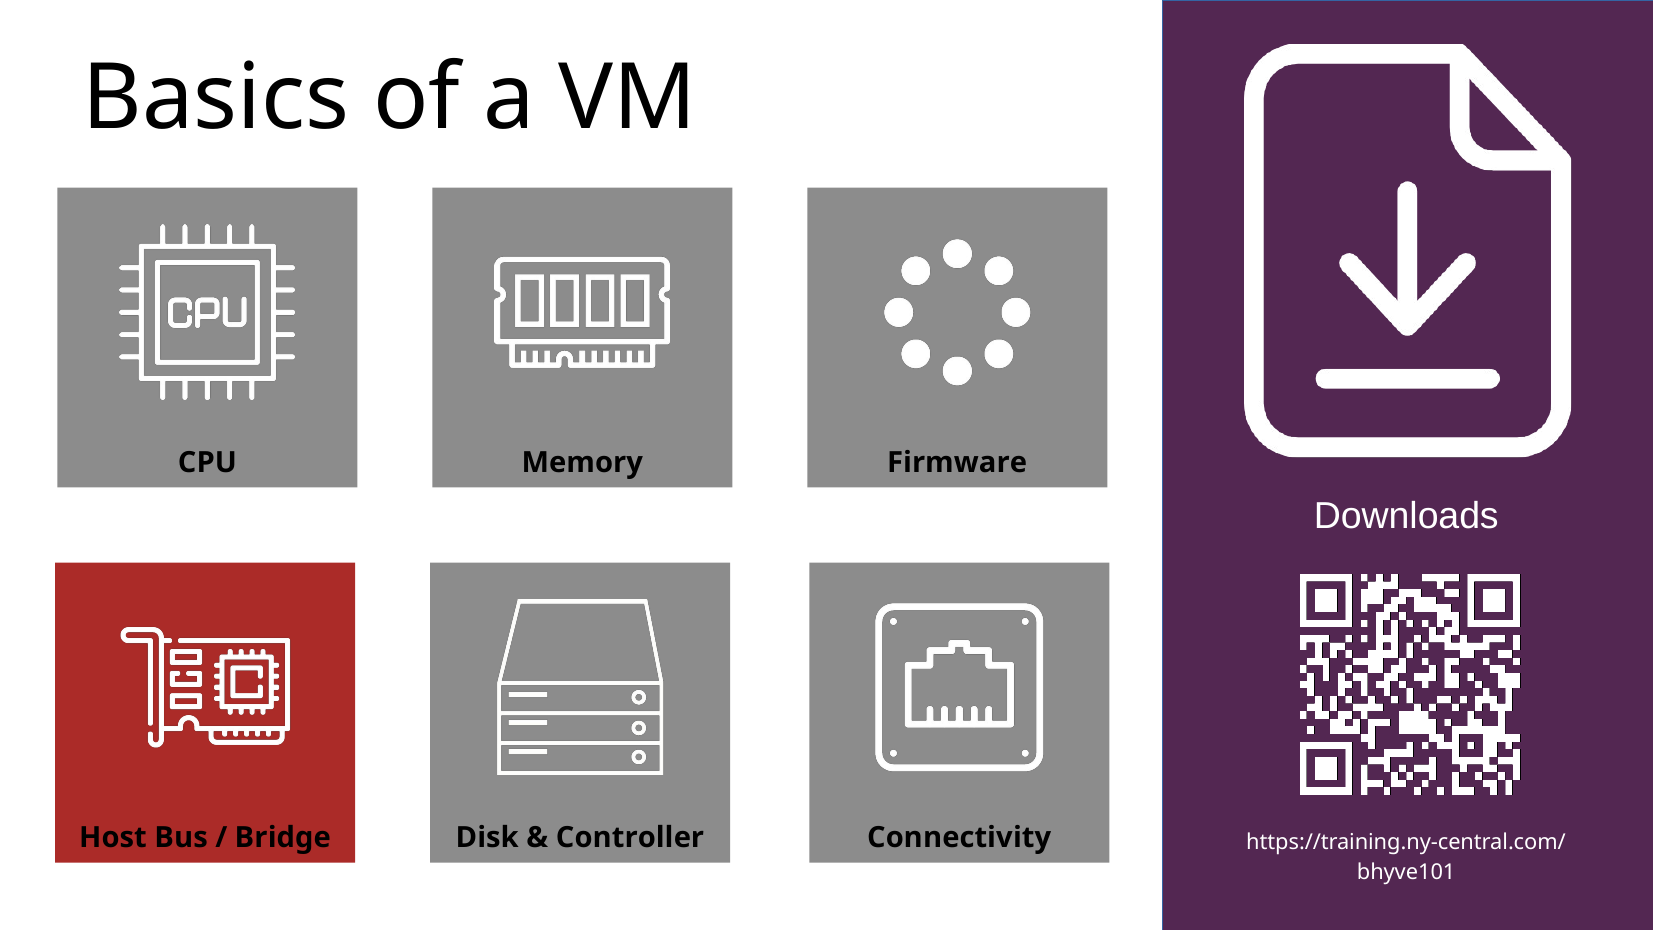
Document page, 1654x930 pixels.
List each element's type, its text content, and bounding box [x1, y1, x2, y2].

text_box Firmware [807, 187, 1108, 488]
picture [869, 224, 1045, 400]
picture [119, 224, 295, 400]
text_box Disk & Controller [430, 562, 731, 863]
text_box CPU [57, 187, 358, 488]
picture [871, 599, 1047, 775]
text_box Connectivity [809, 562, 1110, 863]
picture [1268, 543, 1550, 826]
picture [494, 224, 670, 400]
text_box https://training.ny-central.com/bhyve101 [1200, 819, 1613, 930]
picture [492, 599, 668, 775]
picture [117, 599, 293, 775]
text_box [1162, 0, 1653, 930]
text_box Memory [432, 187, 733, 488]
picture [1200, 44, 1613, 458]
text_box Host Bus / Bridge [55, 562, 356, 863]
text_box Downloads [1237, 487, 1576, 638]
title Basics of a VM [82, 37, 1571, 150]
